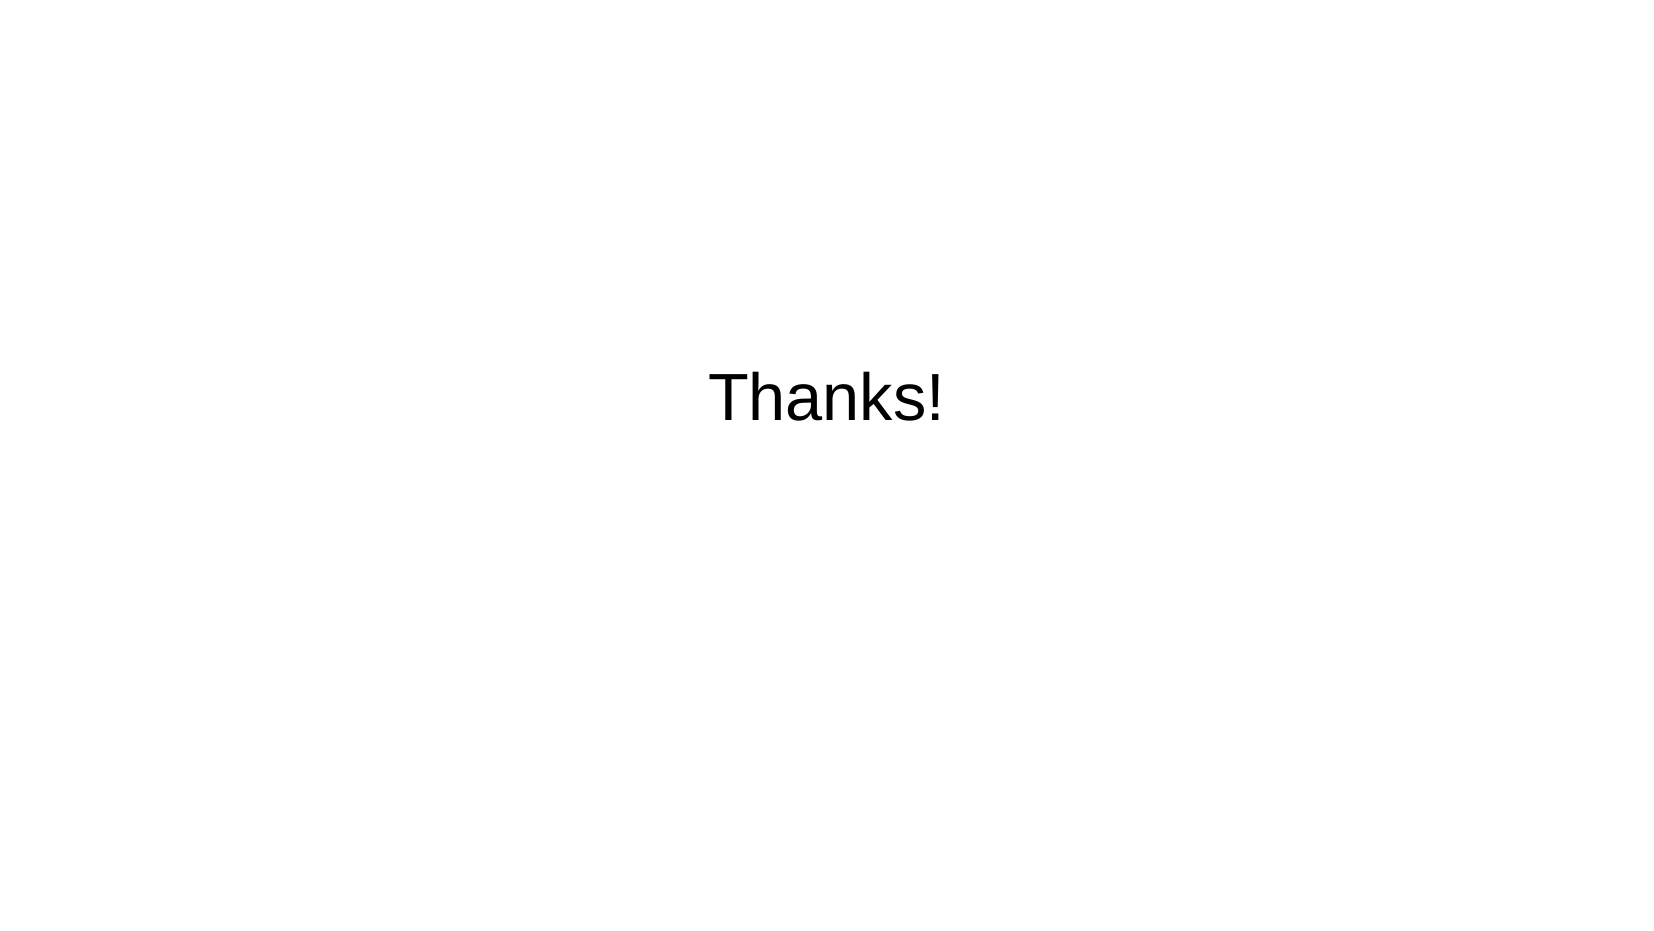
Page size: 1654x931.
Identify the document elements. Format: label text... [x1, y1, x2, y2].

subtitle Thanks! [82, 37, 1571, 757]
